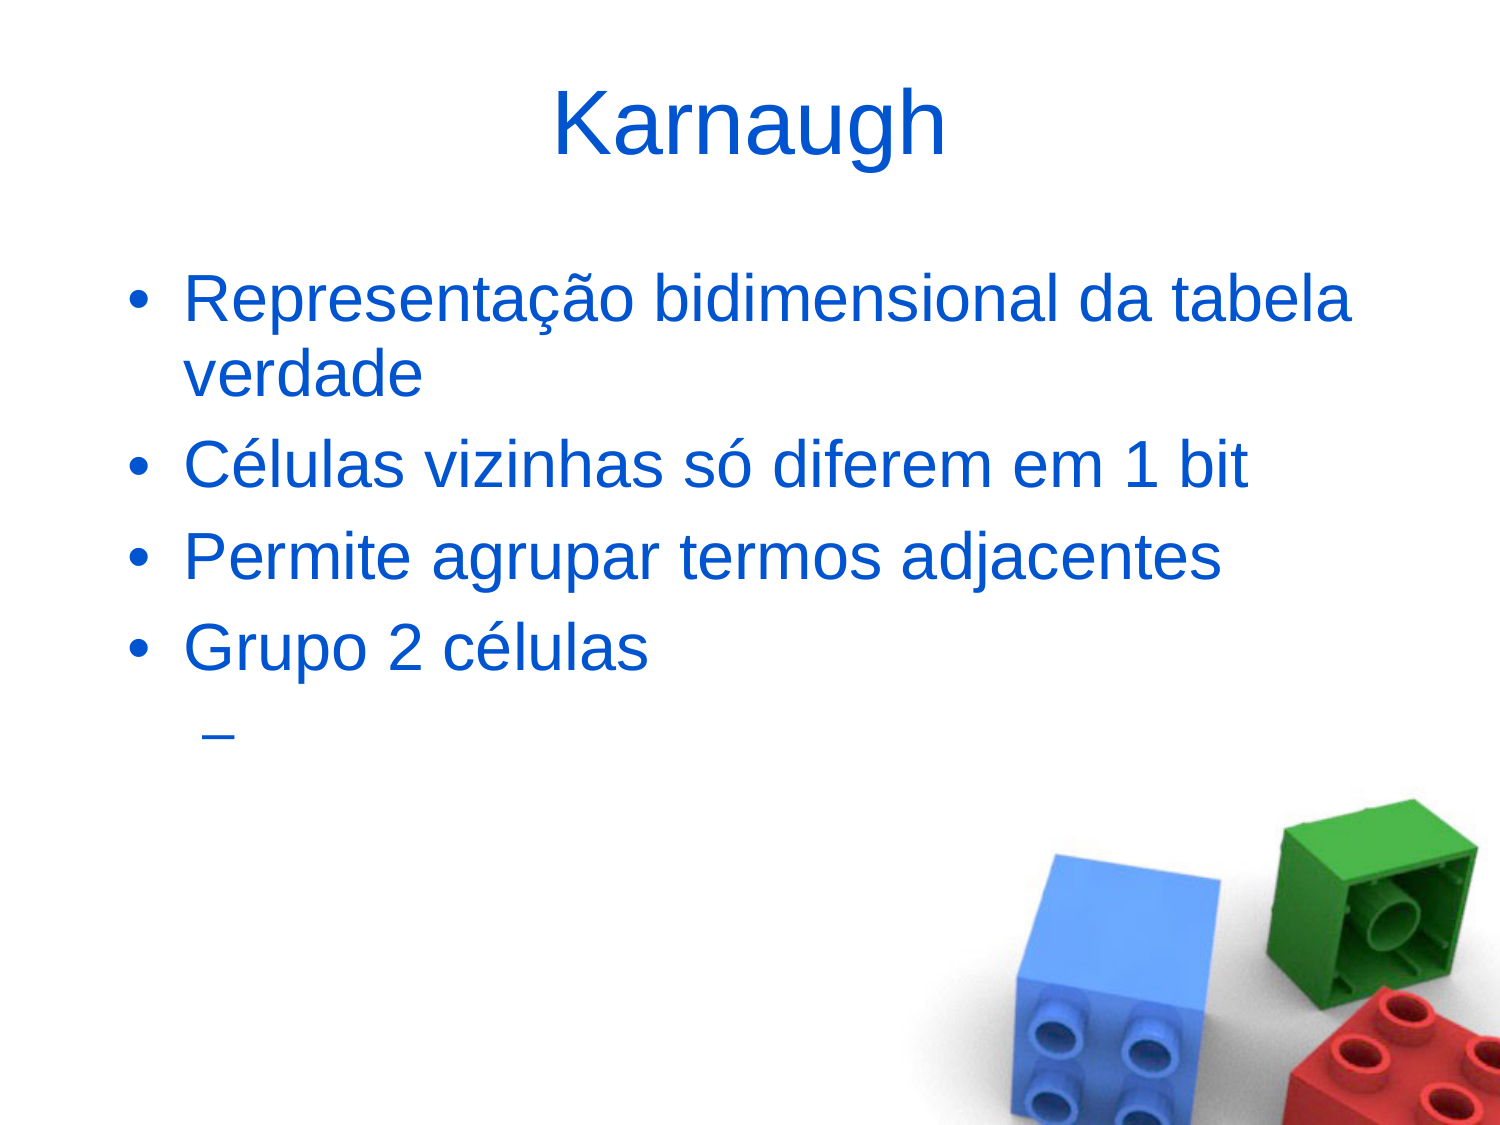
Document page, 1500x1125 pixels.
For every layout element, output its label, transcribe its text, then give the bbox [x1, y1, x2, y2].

picture [249, 187, 1500, 1125]
list Representação bidimensional da tabela verdade Células vizinhas só diferem em 1 bit Permite agrupar termos adjacentes Grupo 2 células [112, 253, 1388, 1125]
title Karnaugh [112, 4, 1388, 241]
